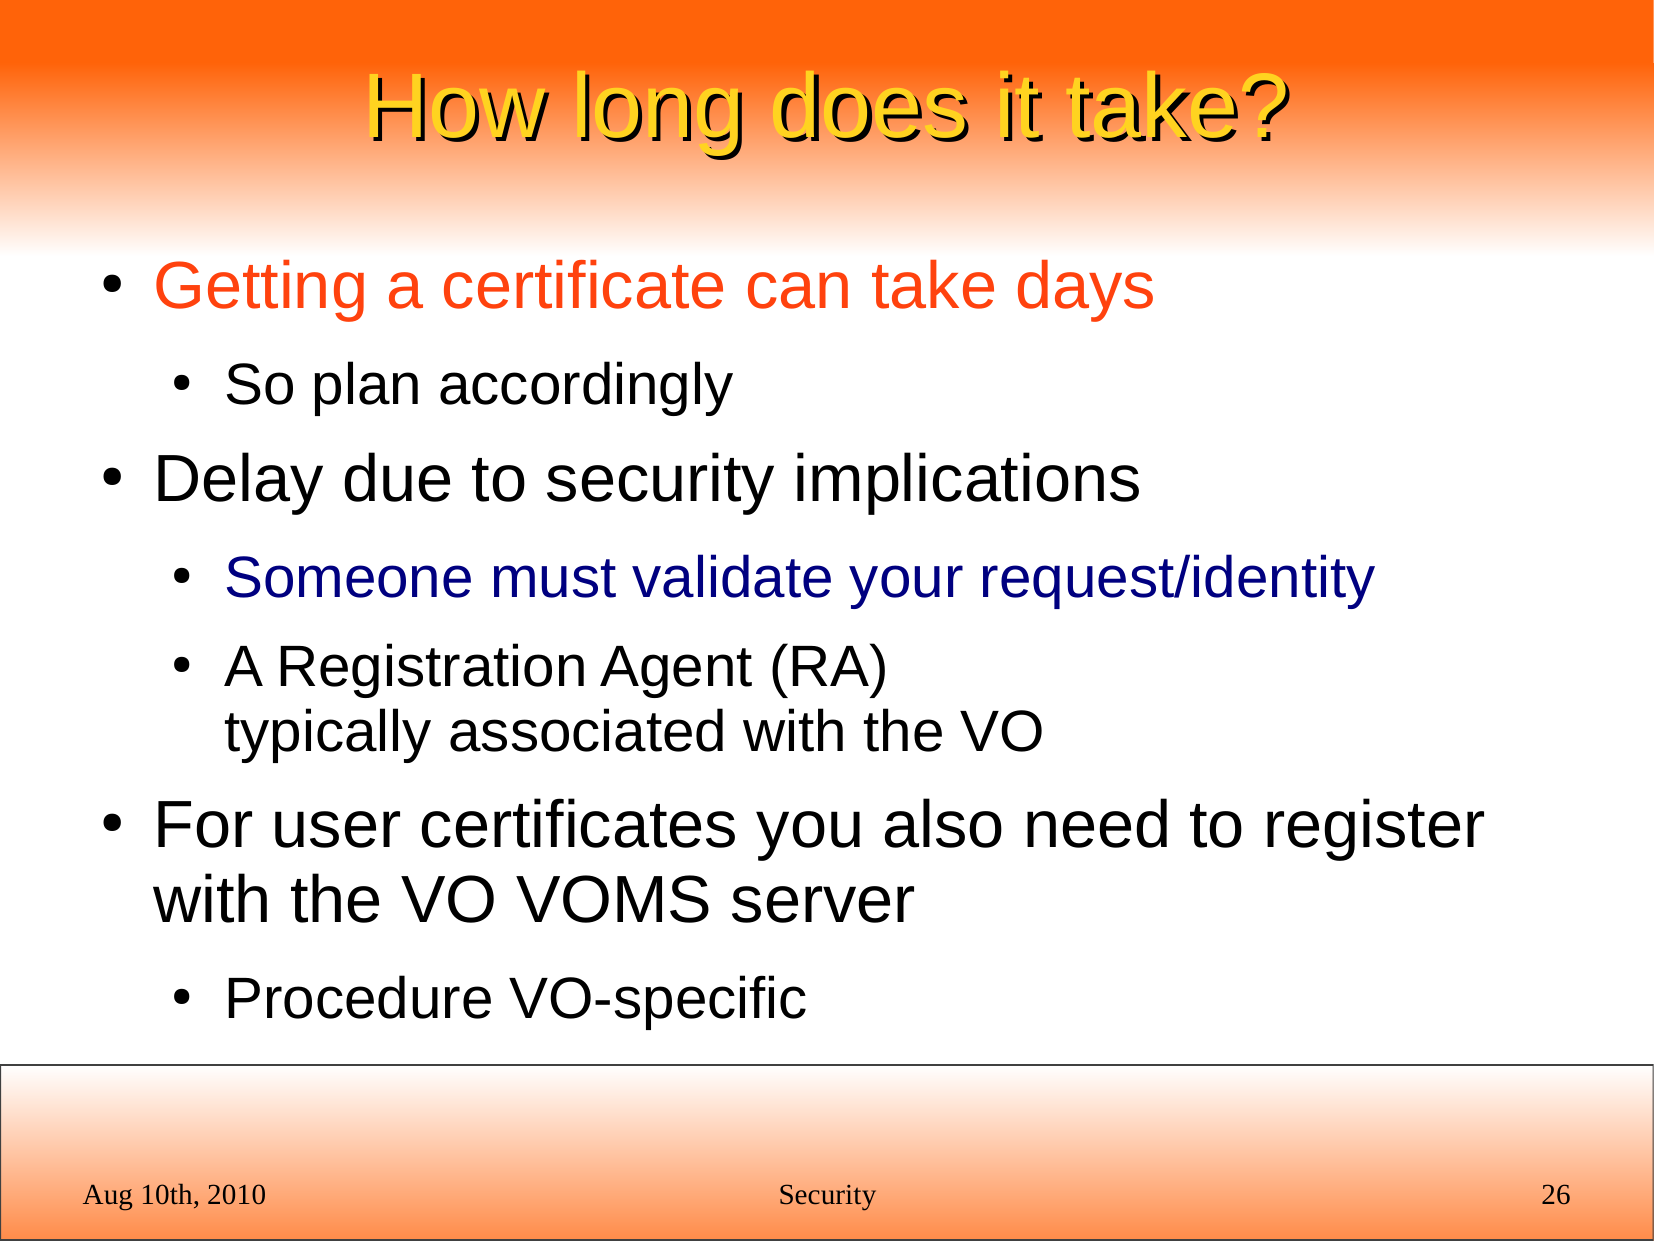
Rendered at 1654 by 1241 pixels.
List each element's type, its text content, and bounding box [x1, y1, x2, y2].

list Getting a certificate can take days So plan accordingly Delay due to security implications Someone must validate your request/identity A Registration Agent (RA) typically associated with the VO For user certificates you also need to register with the VO VOMS server Procedure VO-specific [82, 247, 1571, 1067]
title How long does it take? [82, 9, 1571, 202]
